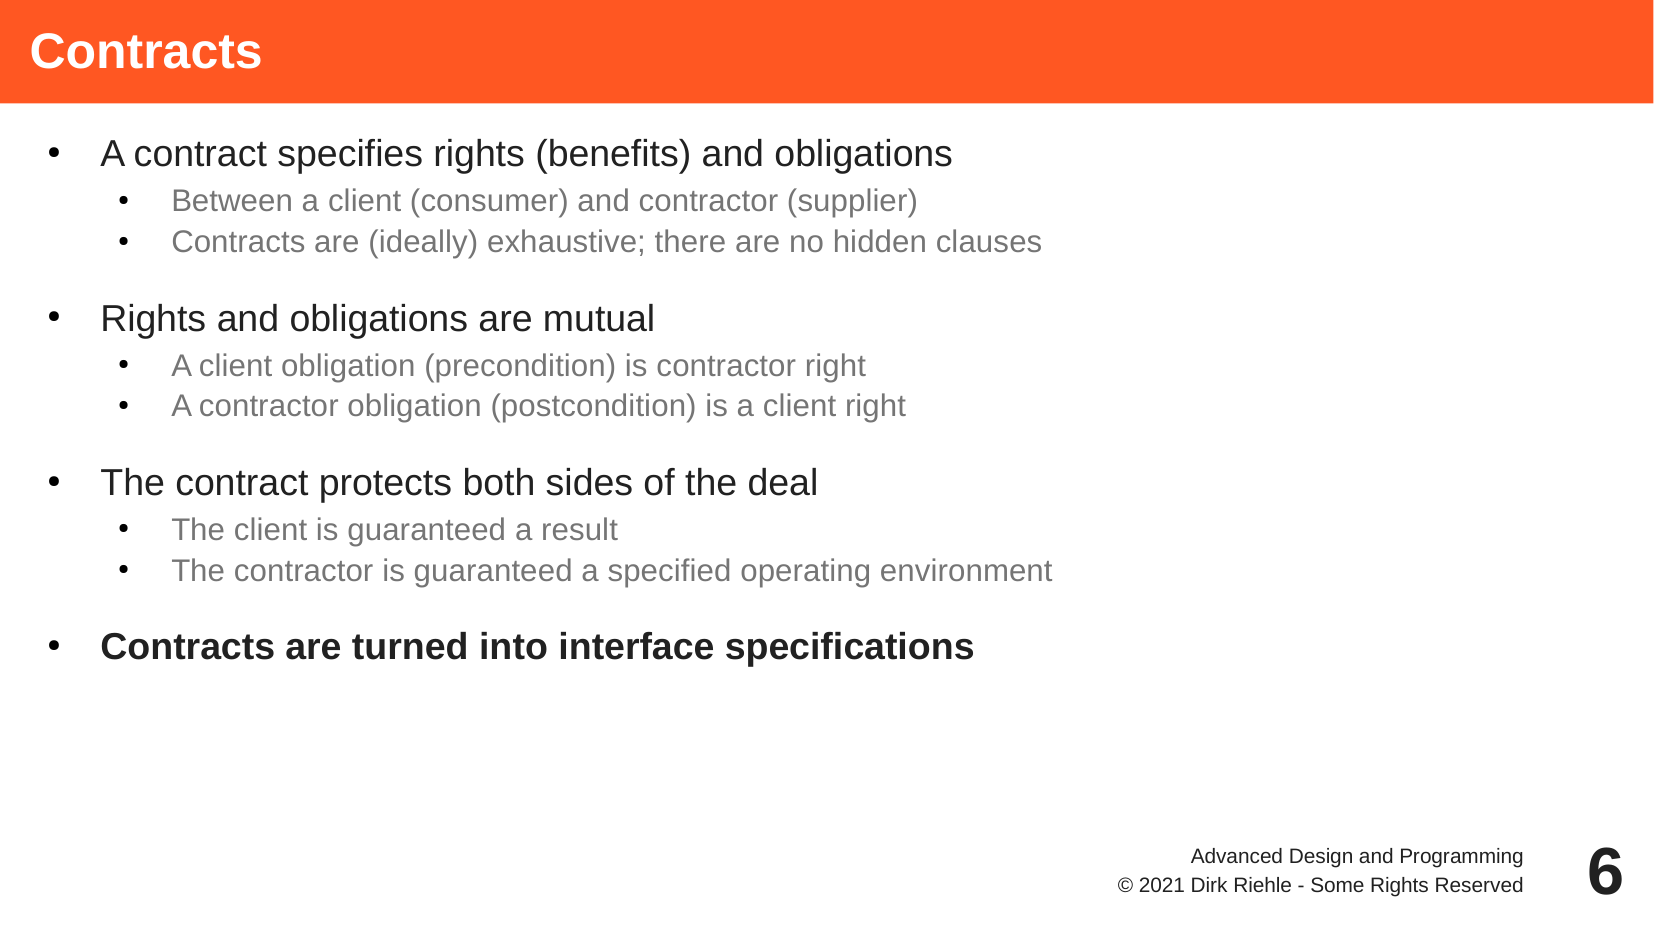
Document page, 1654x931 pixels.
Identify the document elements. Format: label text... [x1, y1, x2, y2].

title Contracts [0, 0, 1654, 104]
list A contract specifies rights (benefits) and obligations Between a client (consumer) and contractor (supplier) Contracts are (ideally) exhaustive; there are no hidden clauses Rights and obligations are mutual A client obligation (precondition) is contractor right A contractor obligation (postcondition) is a client right The contract protects both sides of the deal The client is guaranteed a result The contractor is guaranteed a specified operating environment Contracts are turned into interface specifications [29, 132, 1625, 813]
